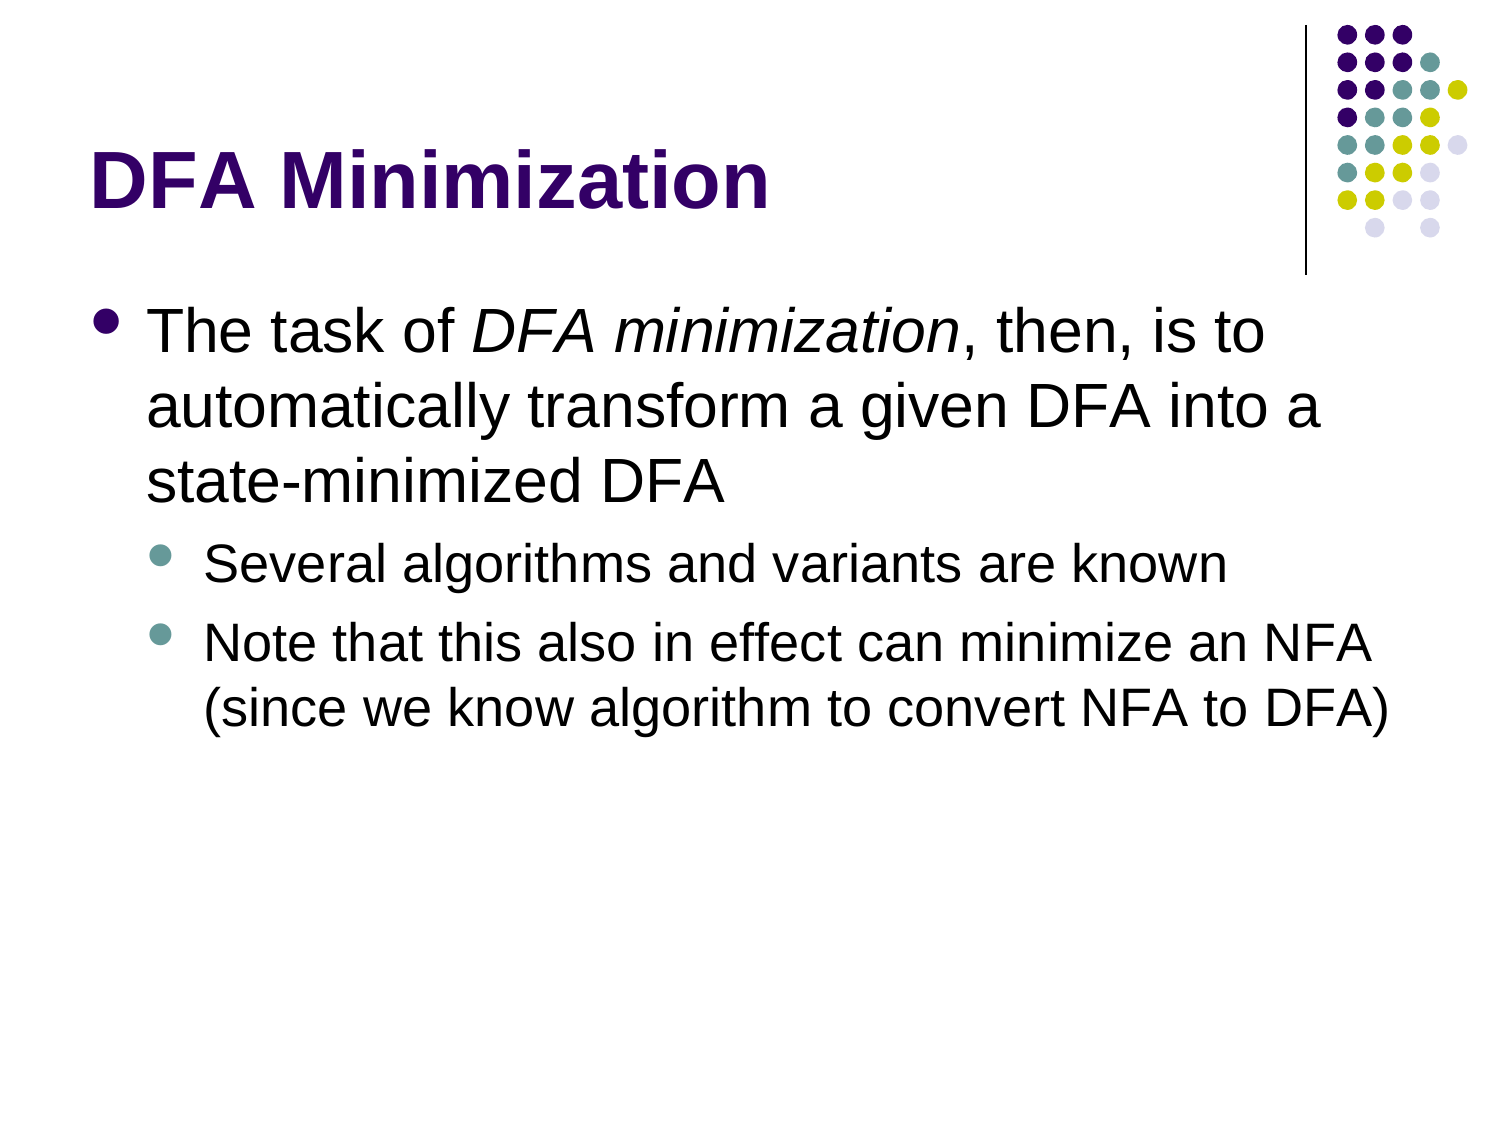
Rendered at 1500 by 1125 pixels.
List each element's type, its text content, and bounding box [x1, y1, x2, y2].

list The task of DFA minimization, then, is to automatically transform a given DFA into a state-minimized DFA Several algorithms and variants are known Note that this also in effect can minimize an NFA (since we know algorithm to convert NFA to DFA) [75, 282, 1426, 1006]
title DFA Minimization [74, 20, 1313, 233]
